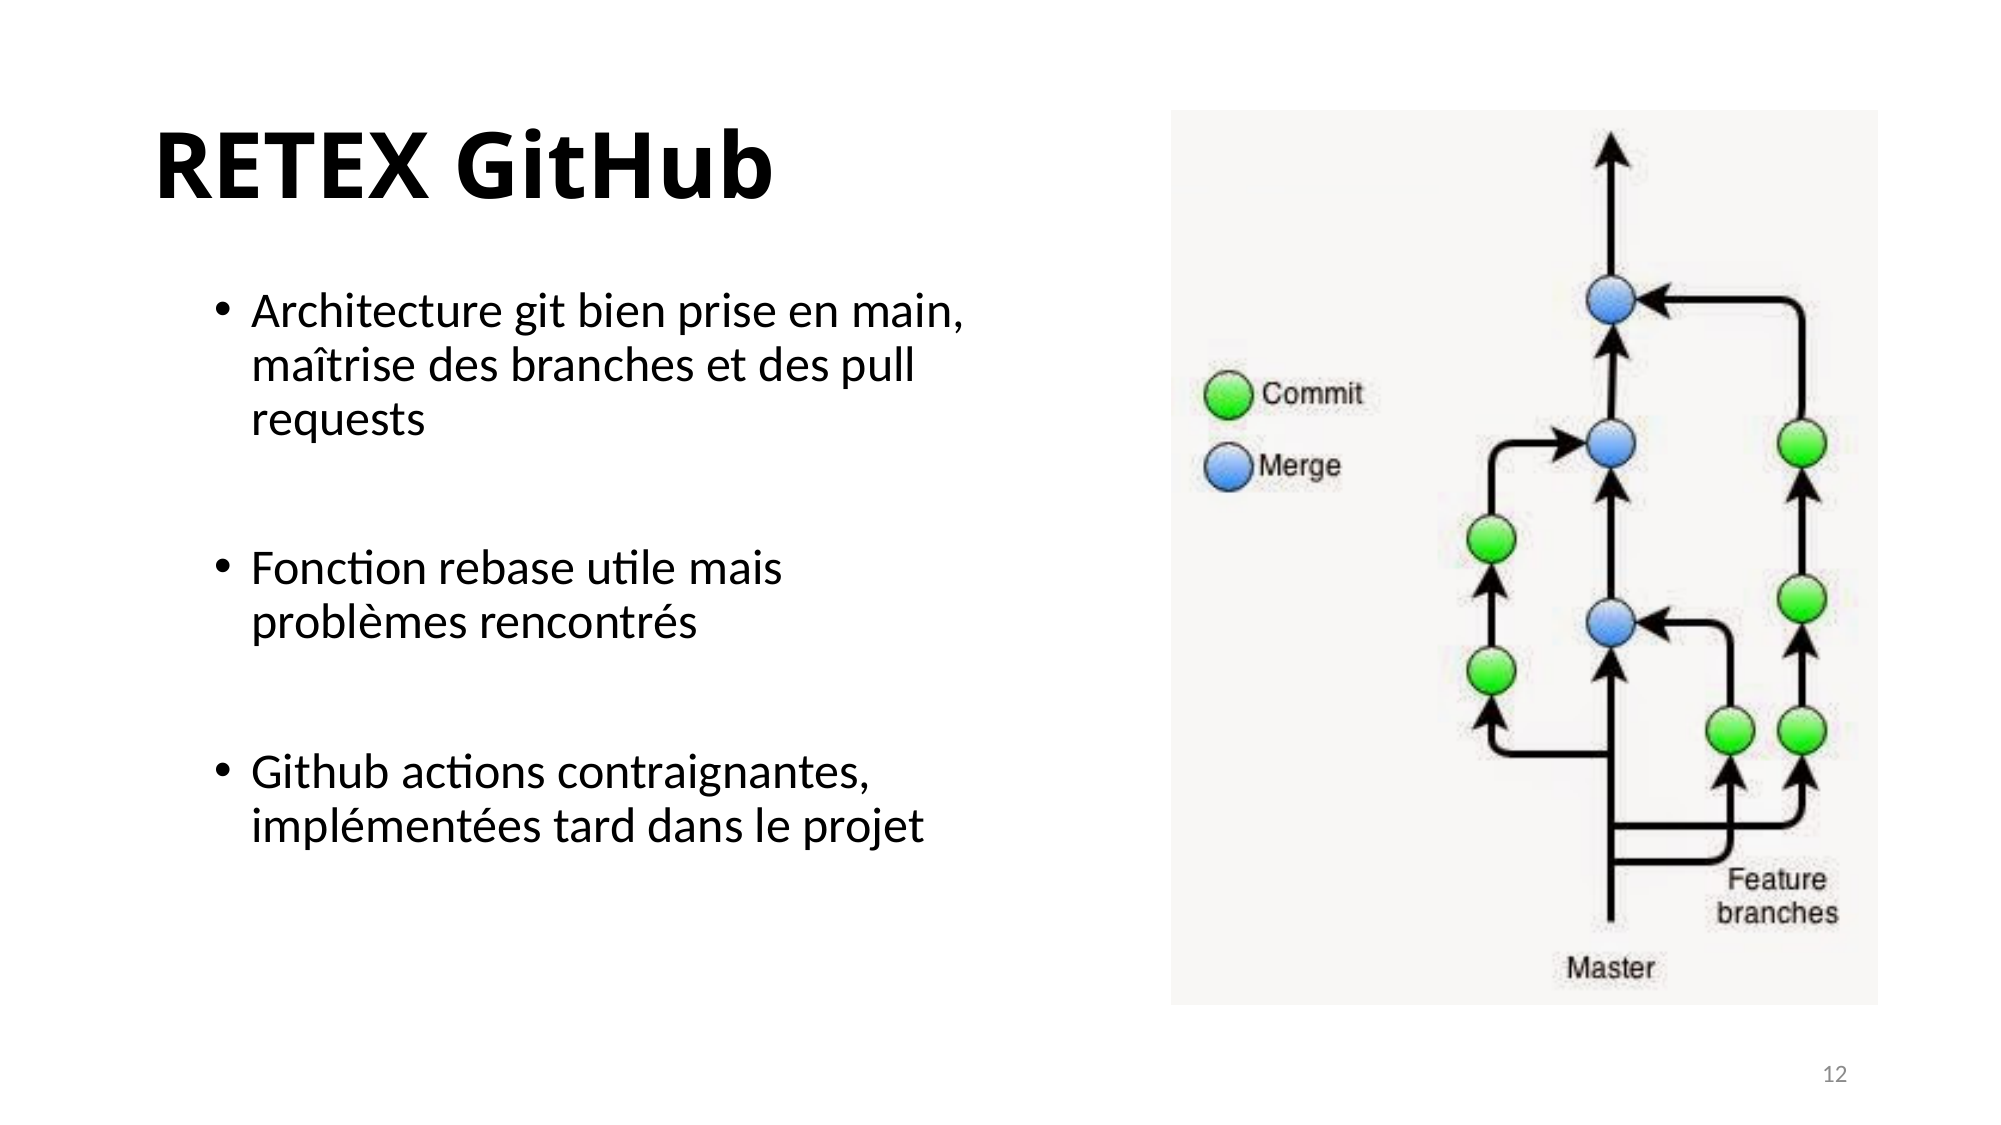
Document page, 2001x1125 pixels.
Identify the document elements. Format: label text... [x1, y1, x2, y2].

text_box <number> [1412, 1042, 1863, 1103]
text_box Architecture git bien prise en main, maîtrise des branches et des pull requests Fonction rebase utile mais problèmes rencontrés Github actions contraignantes, implémentées tard dans le projet [199, 276, 994, 991]
picture [1171, 110, 1878, 1005]
text_box RETEX GitHub [137, 59, 1863, 278]
